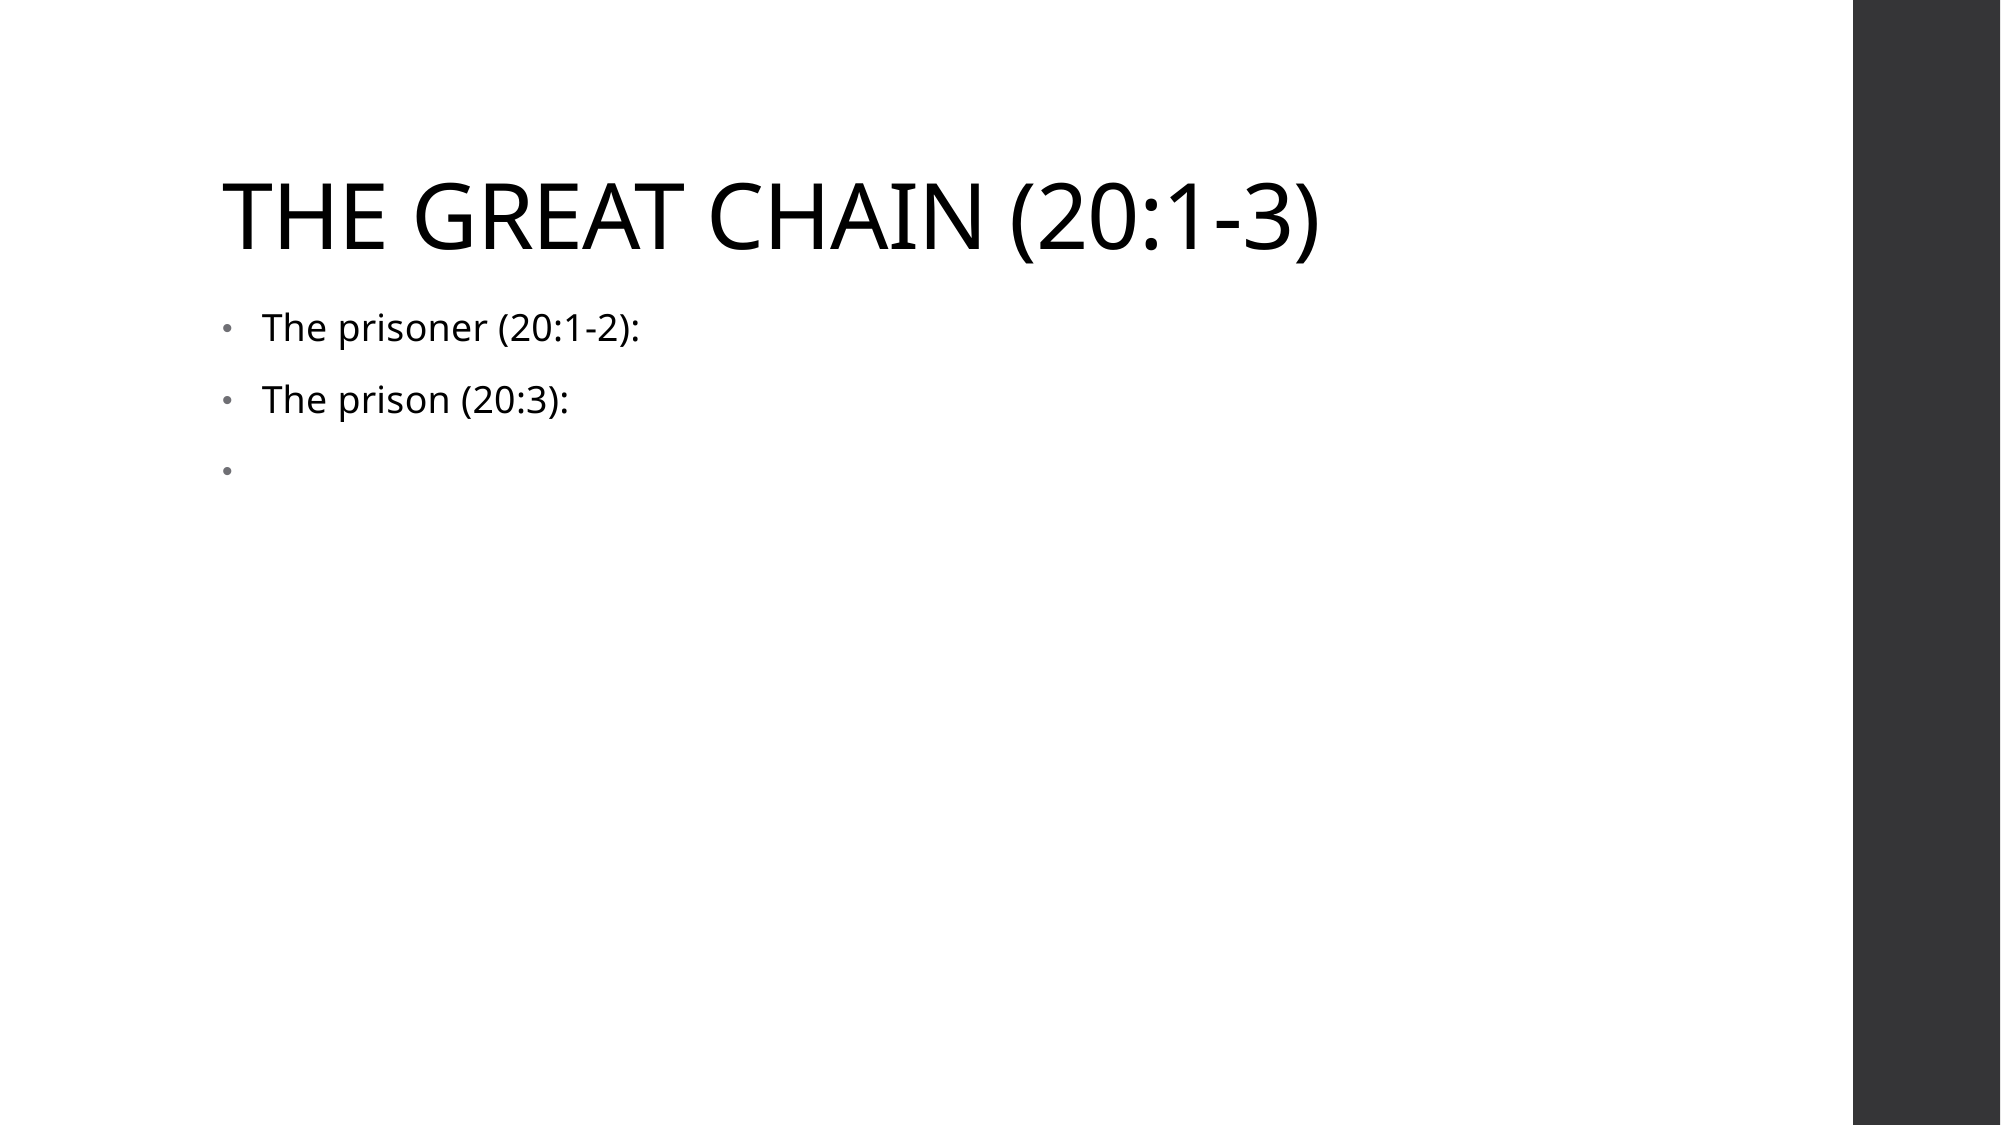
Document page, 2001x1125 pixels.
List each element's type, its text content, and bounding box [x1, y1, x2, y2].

title THE GREAT CHAIN (20:1-3) [206, 60, 1797, 278]
list The prisoner (20:1-2): The prison (20:3): [206, 299, 1617, 1014]
